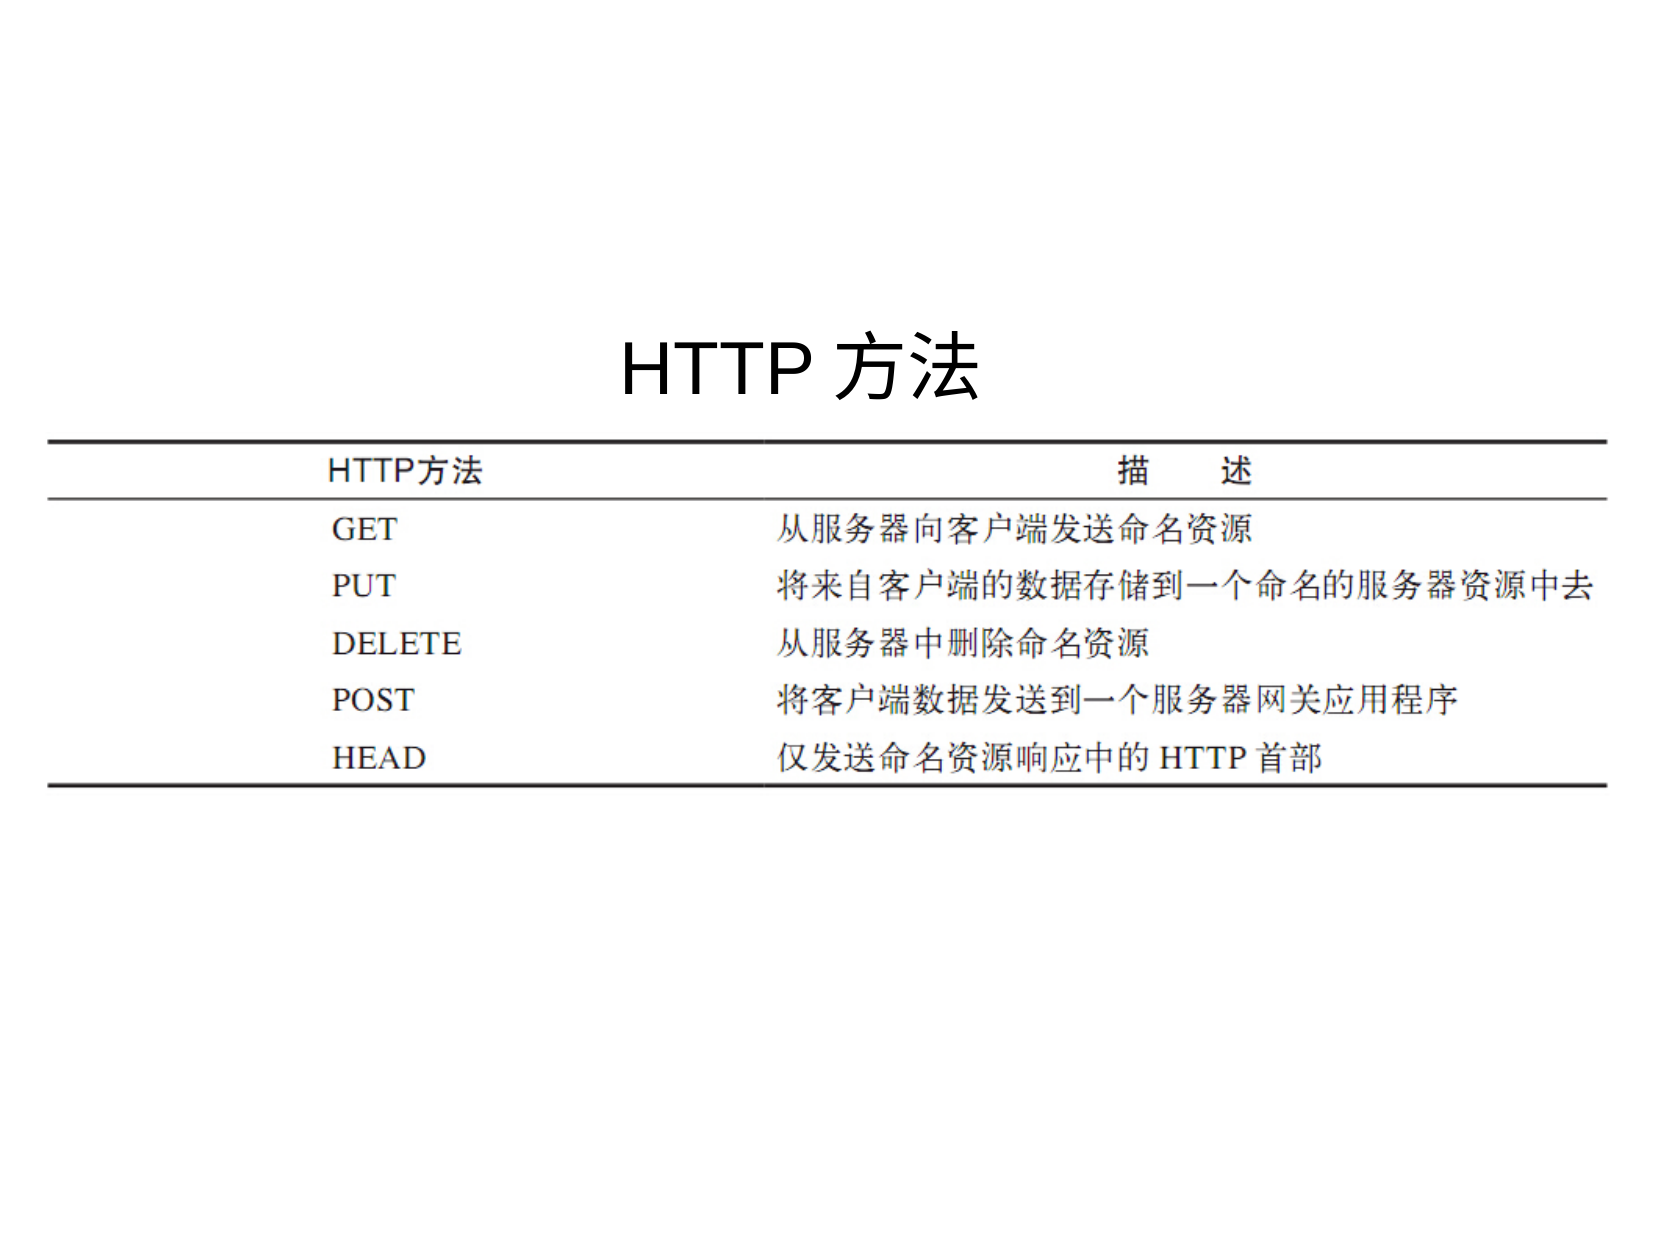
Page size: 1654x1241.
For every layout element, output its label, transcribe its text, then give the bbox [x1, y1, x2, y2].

title HTTP方法 [56, 257, 1546, 432]
picture [21, 432, 1630, 805]
